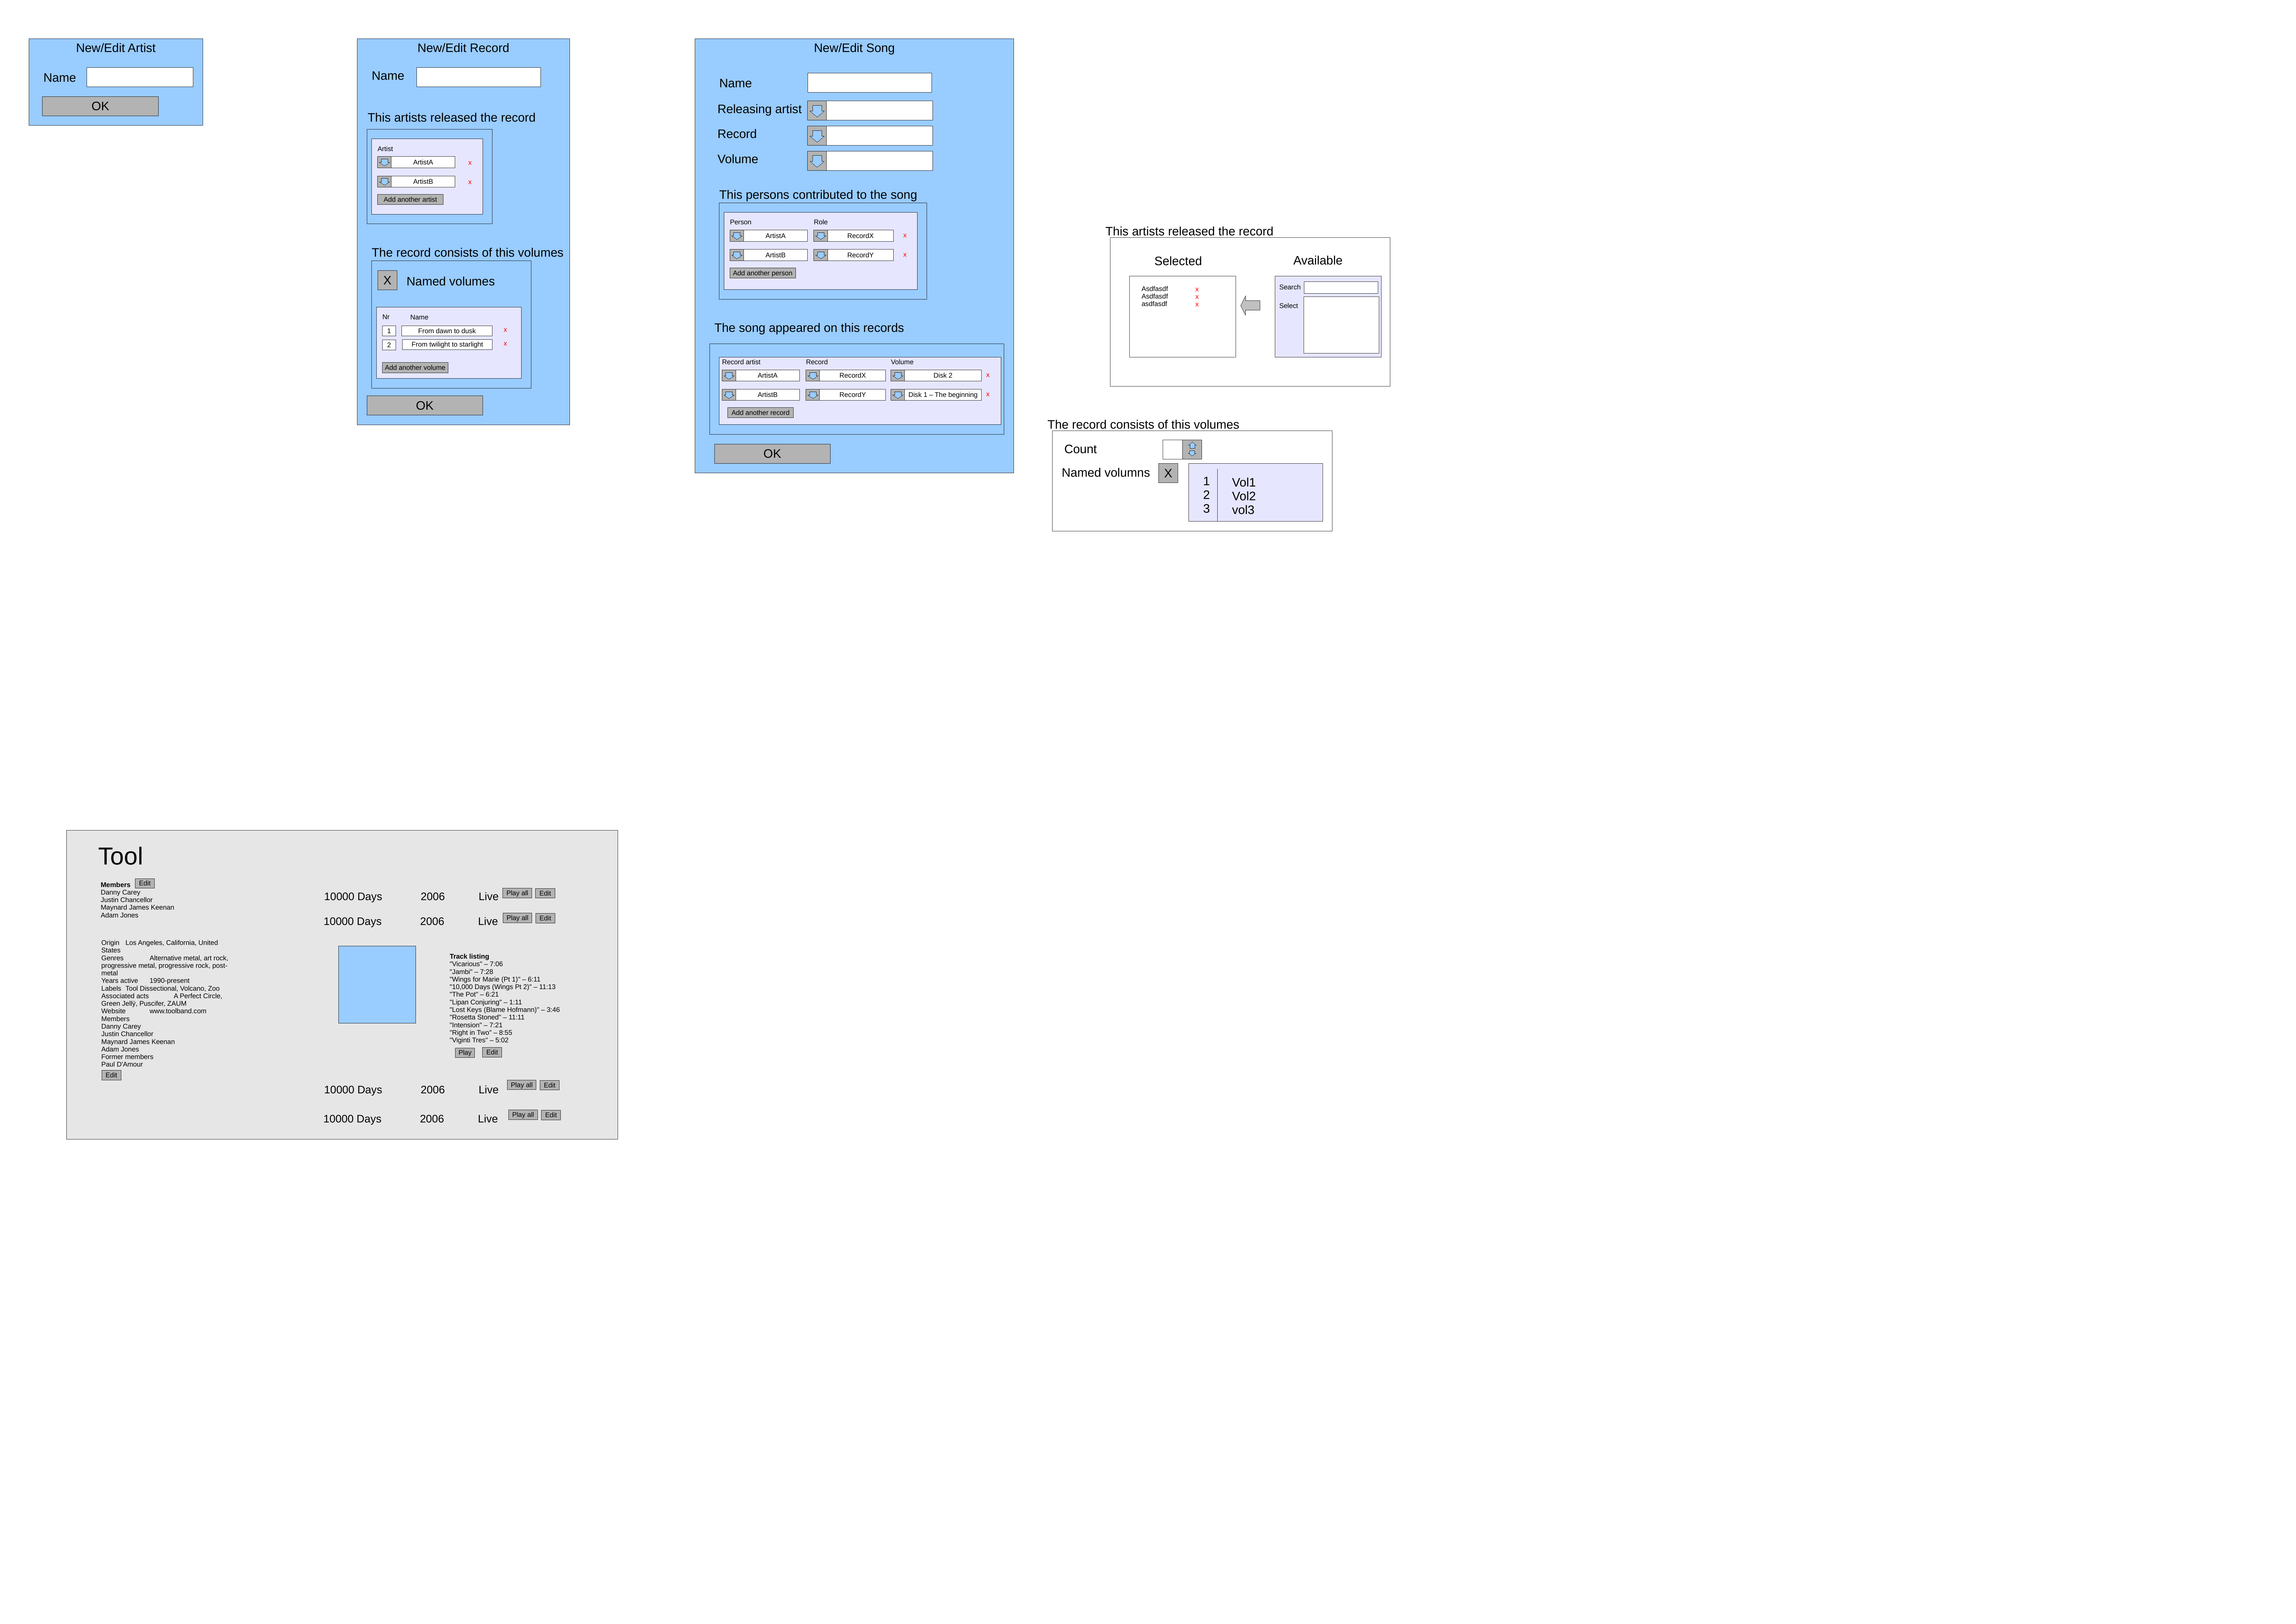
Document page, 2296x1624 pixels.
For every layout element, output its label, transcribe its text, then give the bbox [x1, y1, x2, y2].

text_box Edit [102, 1070, 121, 1080]
text_box Releasing artist [712, 99, 807, 118]
text_box [87, 67, 193, 87]
text_box Volume [886, 356, 919, 368]
text_box 2006 [416, 888, 450, 908]
text_box From twilight to starlight [402, 339, 492, 350]
text_box [808, 73, 932, 93]
text_box x [463, 156, 477, 169]
text_box [807, 101, 933, 120]
text_box OK [714, 444, 831, 464]
text_box Select [1274, 299, 1314, 312]
text_box Edit [482, 1047, 502, 1057]
text_box X [378, 270, 397, 290]
text_box [724, 212, 917, 290]
text_box x [463, 176, 477, 188]
text_box Disk 2 [904, 370, 981, 381]
text_box Selected [1149, 251, 1207, 270]
text_box 2006 [416, 1081, 450, 1101]
text_box Volume [712, 150, 763, 169]
text_box This artists released the record [1101, 222, 1279, 241]
text_box The record consists of this volumes [1042, 415, 1244, 434]
text_box ArtistB [736, 389, 800, 401]
text_box Asdfasdf Asdfasdf asdfasdf [1137, 282, 1173, 310]
text_box Add another volume [382, 362, 448, 373]
text_box [1163, 440, 1202, 459]
text_box 10000 Days [319, 888, 387, 908]
text_box Add another person [730, 268, 796, 278]
text_box Search [1274, 281, 1314, 294]
text_box RecordY [828, 249, 894, 261]
text_box This artists released the record [1110, 238, 1279, 241]
text_box 1 2 3 [1198, 471, 1215, 518]
text_box The record consists of this volumes [367, 243, 569, 262]
text_box ArtistA [736, 370, 800, 381]
text_box New/Edit Record [357, 39, 570, 425]
text_box 2006 [415, 913, 449, 932]
text_box The song appeared on this records [710, 318, 909, 338]
text_box Nr [377, 311, 395, 323]
text_box Origin Los Angeles, California, United States Genres Alternative metal, art rock, progressive metal, progressive rock, post-metal Years active 1990-present Labels Tool Dissectional, Volcano, Zoo Associated acts A Perfect Circle, Green Jellÿ, Puscifer, ZAUM Website www.toolband.com Members Danny Carey Justin Chancellor Maynard James Keenan Adam Jones Former members Paul D'Amour [96, 936, 239, 1120]
text_box The record consists of this volumes [1053, 431, 1244, 434]
text_box New/Edit Song [695, 39, 1014, 473]
text_box [1275, 276, 1381, 357]
text_box Play all [508, 1110, 538, 1120]
text_box Live [474, 888, 504, 908]
text_box This persons contributed to the song [714, 185, 922, 204]
text_box [719, 357, 1001, 425]
text_box ArtistA [391, 156, 455, 168]
text_box This artists released the record [363, 108, 541, 127]
text_box Named volumes [402, 272, 513, 291]
text_box x [499, 323, 512, 336]
text_box [376, 307, 522, 379]
text_box Name [367, 66, 409, 85]
text_box x x x [1190, 283, 1204, 311]
text_box Tool [93, 840, 148, 872]
text_box ArtistB [391, 176, 455, 187]
text_box Record [801, 356, 833, 368]
text_box Play [455, 1048, 475, 1058]
text_box Name [405, 311, 434, 324]
text_box 2 [382, 340, 396, 350]
text_box [807, 151, 933, 171]
text_box x [981, 368, 995, 381]
text_box Name [39, 68, 81, 87]
text_box RecordX [819, 370, 886, 381]
text_box 10000 Days [318, 1110, 386, 1130]
text_box x [899, 248, 912, 261]
text_box x [981, 388, 995, 401]
text_box x [899, 229, 912, 242]
text_box Disk 1 – The beginning [904, 389, 981, 401]
text_box Edit [535, 888, 555, 898]
text_box [1189, 463, 1323, 521]
text_box Play all [507, 1080, 536, 1090]
text_box [417, 67, 541, 87]
text_box [371, 139, 483, 214]
text_box [1129, 276, 1236, 357]
text_box Edit [536, 913, 555, 923]
text_box RecordX [828, 230, 894, 242]
text_box Role [809, 216, 833, 229]
text_box Record [712, 125, 762, 144]
text_box Edit [541, 1110, 561, 1120]
text_box 10000 Days [319, 1081, 387, 1101]
text_box Vol1 Vol2 vol3 [1227, 473, 1261, 519]
text_box Person [725, 216, 757, 229]
text_box Add another record [728, 407, 794, 418]
text_box Add another artist [377, 194, 443, 205]
text_box From dawn to dusk [402, 326, 492, 336]
text_box Record artist [717, 356, 766, 368]
text_box Live [474, 1081, 504, 1101]
text_box 1 [382, 326, 396, 336]
text_box [66, 830, 618, 1139]
text_box RecordY [819, 389, 886, 401]
text_box Track listing "Vicarious" – 7:06 "Jambi" – 7:28 "Wings for Marie (Pt 1)" – 6:11 "10,000 Days (Wings Pt 2)" – 11:13 "The Pot" – 6:21 "Lipan Conjuring" – 1:11 "Lost Keys (Blame Hofmann)" – 3:46 "Rosetta Stoned" – 11:11 "Intension" – 7:21 "Right in Two" – 8:55 "Viginti Tres" – 5:02 [445, 950, 586, 1052]
text_box Live [473, 1110, 503, 1130]
text_box Members Danny Carey Justin Chancellor Maynard James Keenan Adam Jones [96, 879, 184, 933]
text_box Play all [503, 888, 532, 898]
text_box Edit [540, 1080, 559, 1090]
text_box 2006 [415, 1110, 449, 1130]
text_box Count [1059, 440, 1171, 459]
text_box [807, 126, 933, 145]
text_box Named volumns [1057, 463, 1168, 482]
text_box X [1158, 463, 1178, 483]
text_box OK [367, 396, 483, 415]
text_box Artist [373, 143, 398, 155]
text_box ArtistA [744, 230, 808, 242]
text_box Live [473, 913, 503, 932]
text_box [1241, 296, 1260, 315]
text_box ArtistB [744, 249, 808, 261]
text_box 10000 Days [318, 913, 386, 932]
text_box Available [1288, 251, 1348, 270]
text_box New/Edit Artist [29, 39, 203, 126]
text_box Play all [503, 913, 532, 923]
text_box OK [42, 96, 159, 116]
text_box x [499, 337, 512, 350]
text_box Name [714, 74, 757, 93]
